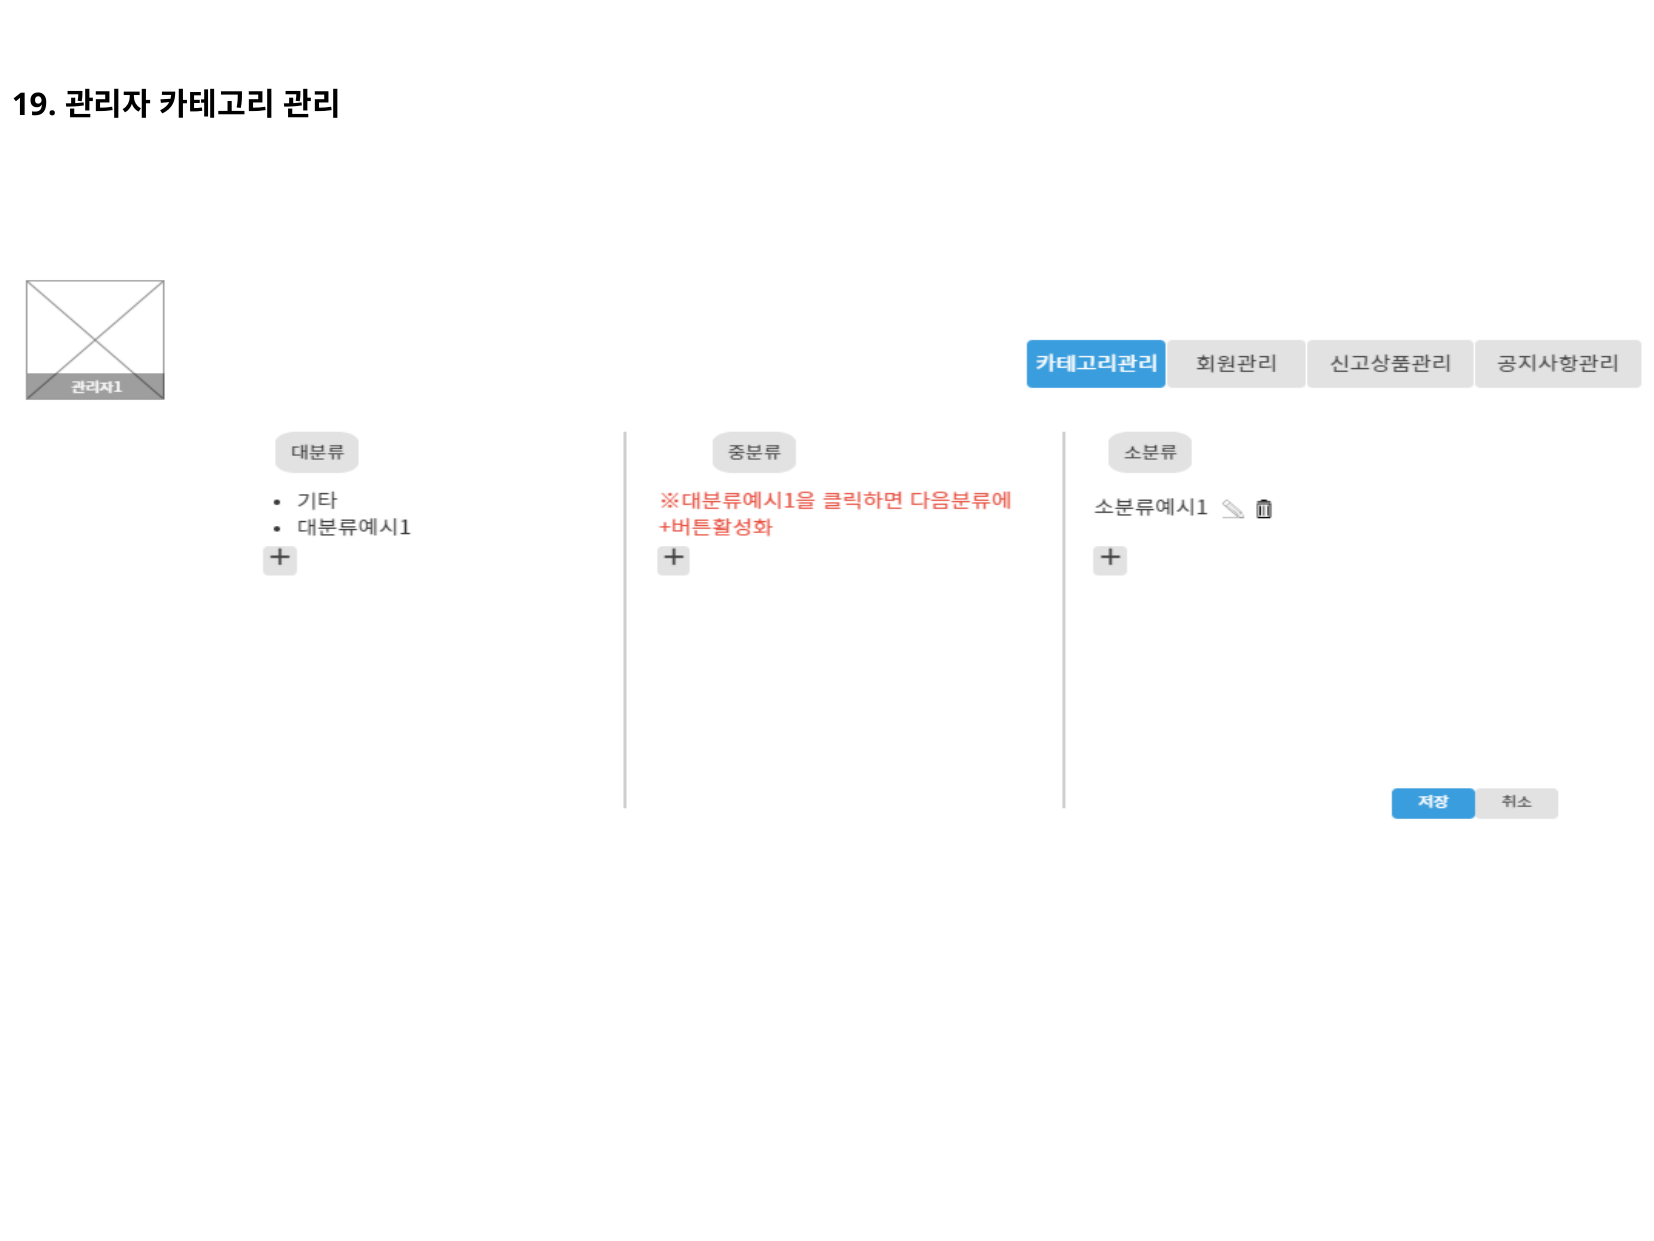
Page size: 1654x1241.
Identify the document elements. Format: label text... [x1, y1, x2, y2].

picture [0, 271, 1654, 827]
text_box 19. 관리자 카테고리 관리 [11, 59, 768, 146]
